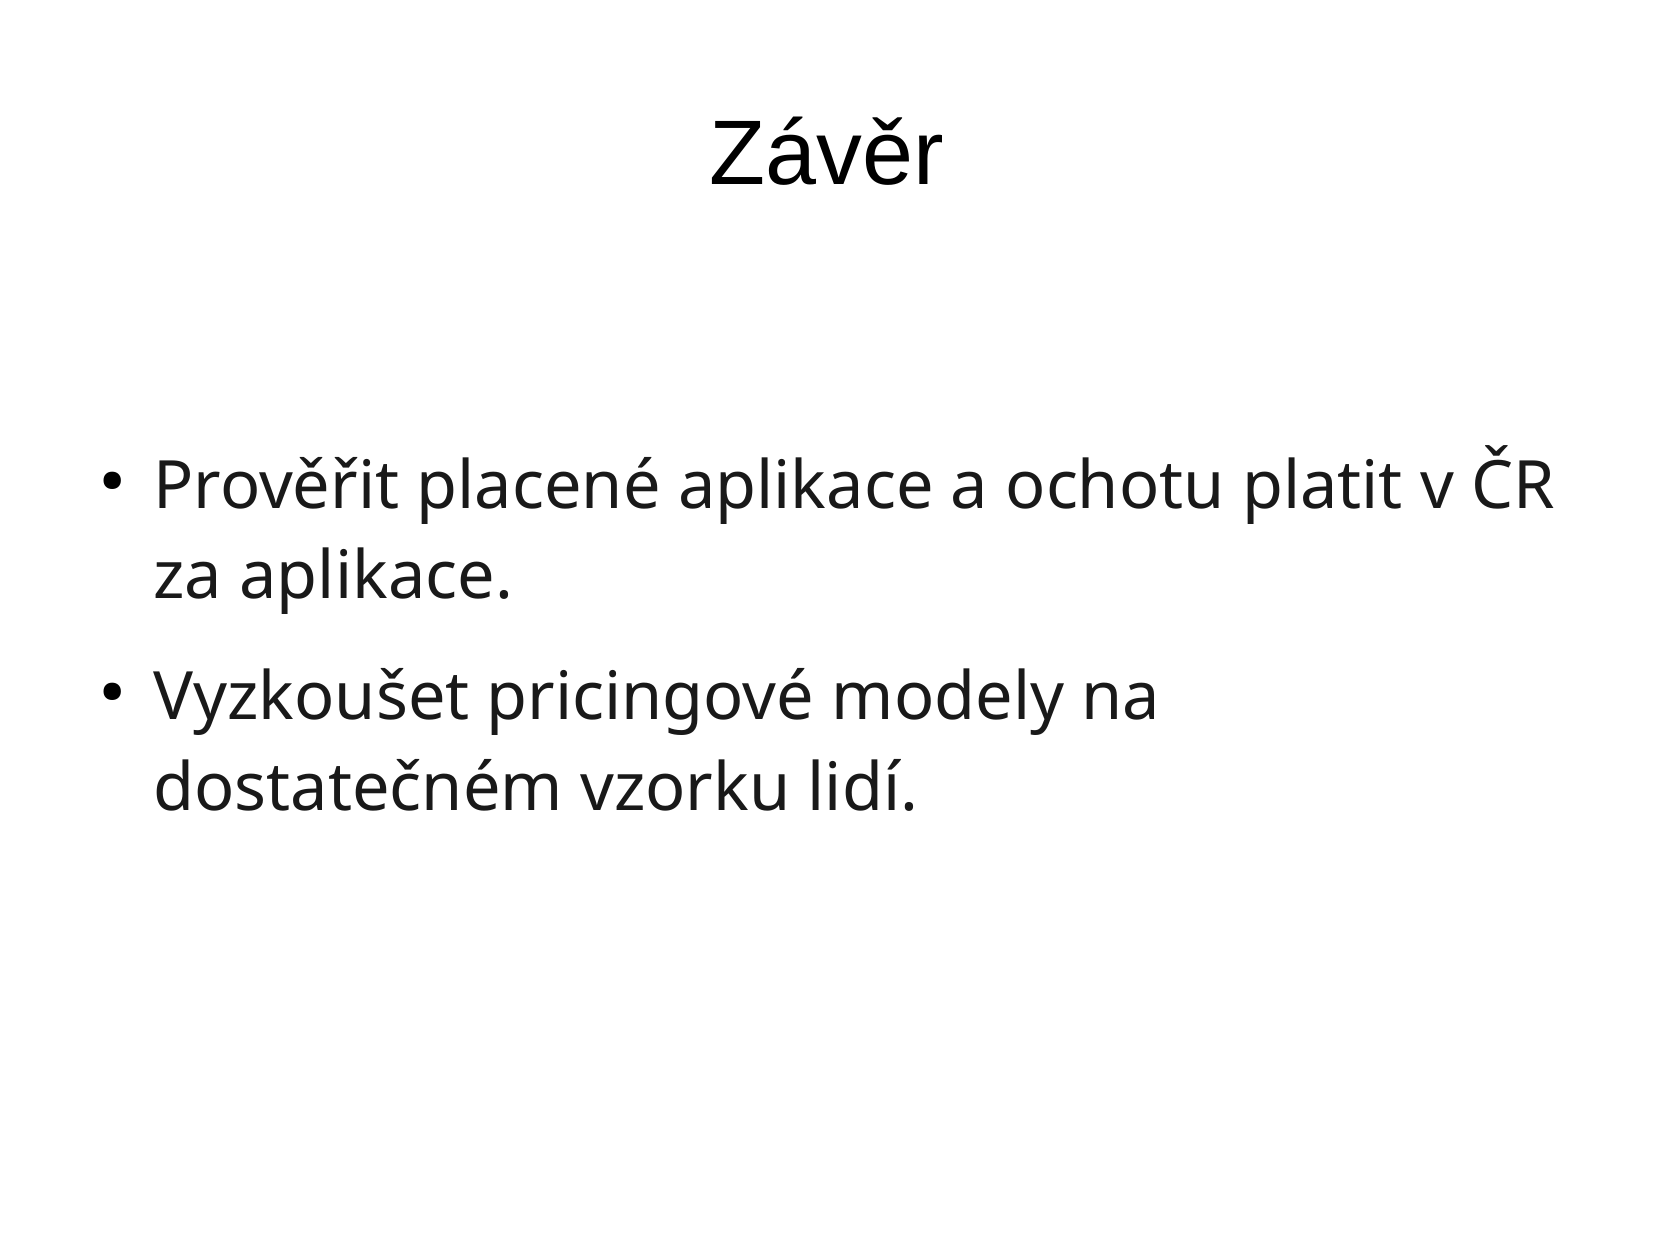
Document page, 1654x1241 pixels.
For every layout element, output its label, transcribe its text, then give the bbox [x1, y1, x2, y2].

title Závěr [82, 49, 1571, 257]
list Prověřit placené aplikace a ochotu platit v ČR za aplikace. Vyzkoušet pricingové modely na dostatečném vzorku lidí. [82, 437, 1571, 1010]
